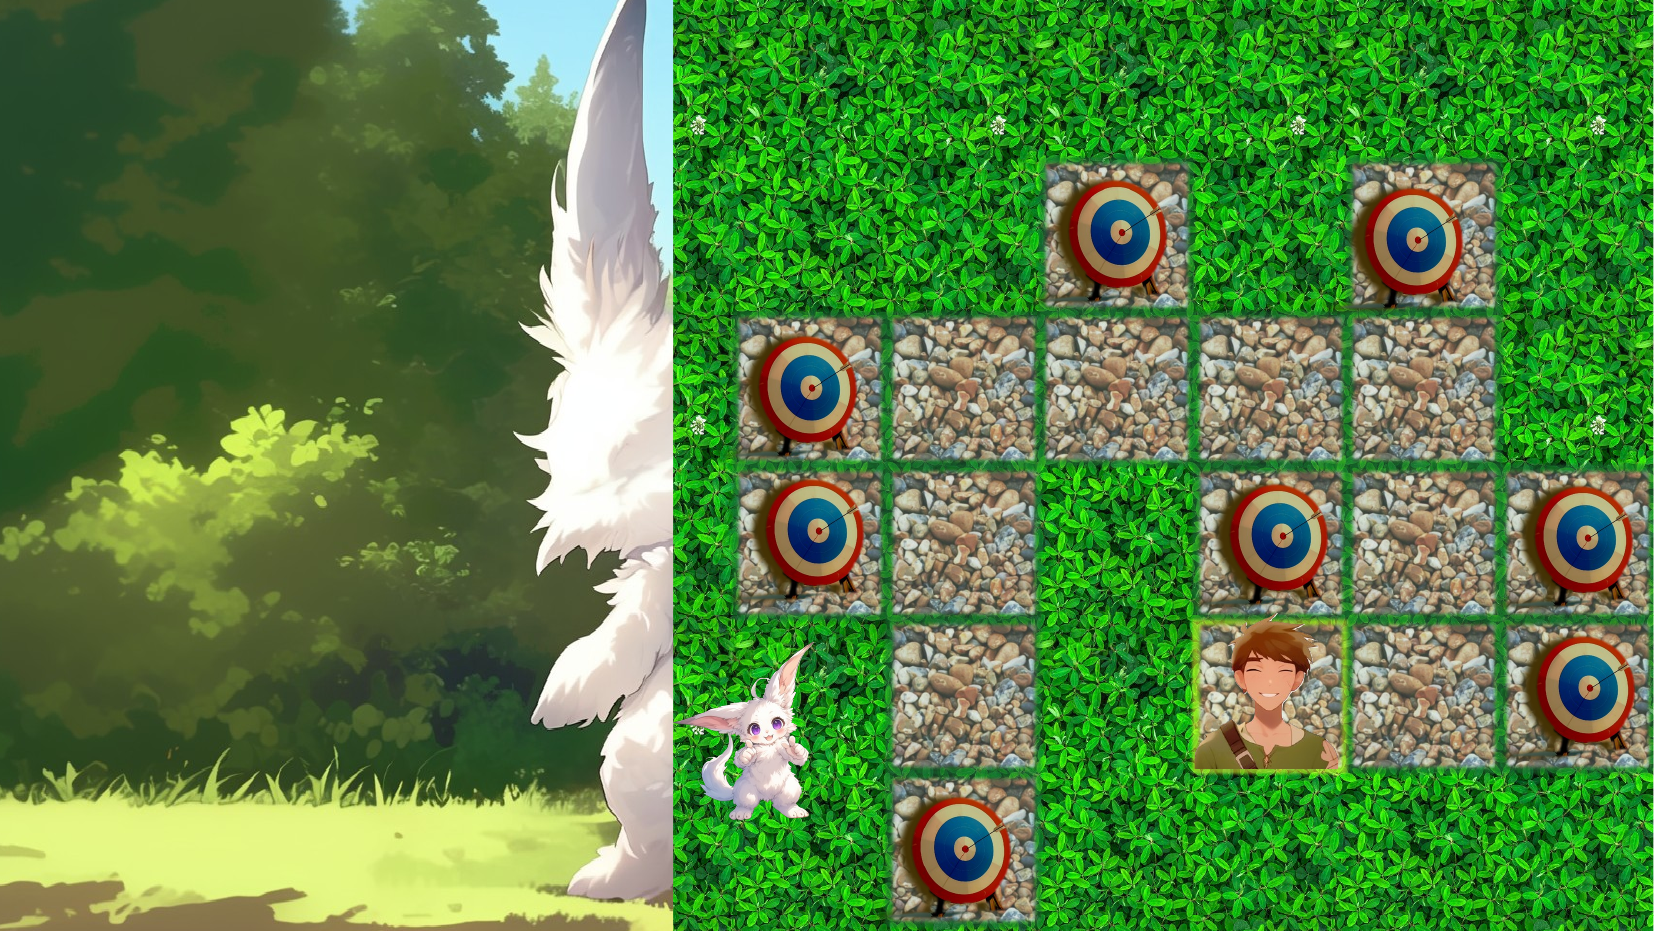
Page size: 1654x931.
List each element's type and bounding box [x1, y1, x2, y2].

picture [886, 768, 1037, 919]
text_box [890, 623, 1037, 768]
picture [1511, 620, 1654, 758]
picture [1043, 152, 1194, 303]
picture [733, 307, 891, 601]
text_box [1197, 315, 1344, 456]
text_box [1351, 470, 1496, 616]
text_box [1507, 608, 1649, 614]
text_box [1351, 623, 1497, 769]
picture [0, 0, 854, 931]
picture [1194, 613, 1339, 769]
picture [1509, 457, 1654, 608]
picture [1339, 159, 1490, 310]
text_box [674, 0, 1654, 931]
picture [1204, 455, 1355, 606]
text_box [1044, 316, 1190, 462]
text_box [891, 469, 1037, 616]
text_box [1198, 606, 1344, 616]
text_box [1505, 758, 1651, 769]
text_box [737, 601, 883, 616]
text_box [1351, 316, 1497, 462]
text_box [893, 919, 1037, 923]
text_box [1045, 303, 1190, 309]
text_box [890, 315, 1037, 462]
text_box [1490, 162, 1497, 309]
